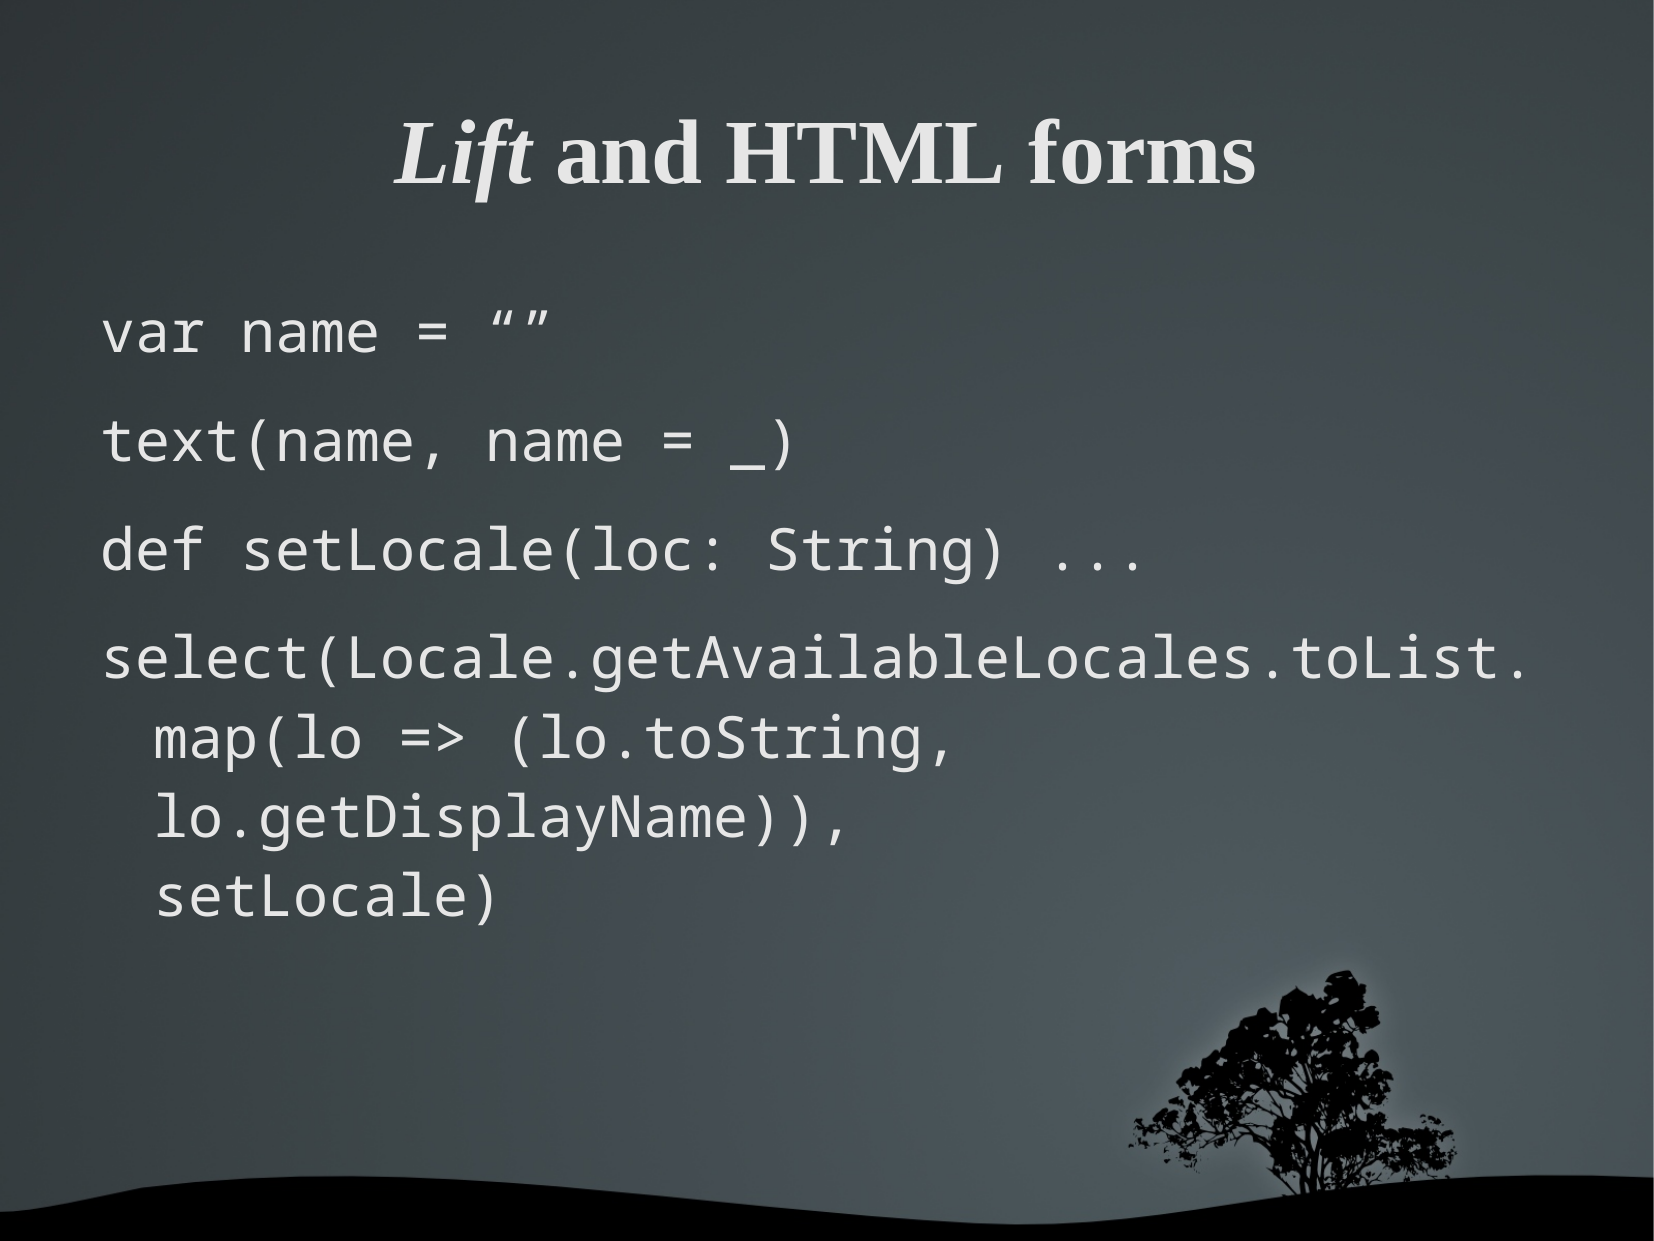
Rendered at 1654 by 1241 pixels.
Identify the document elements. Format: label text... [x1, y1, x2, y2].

title Lift and HTML forms [82, 56, 1571, 250]
list var name = “” text(name, name = _) def setLocale(loc: String) ... select(Locale.getAvailableLocales.toList. map(lo => (lo.toString, lo.getDisplayName)), setLocale) [82, 290, 1571, 1094]
picture [0, 0, 1654, 1241]
